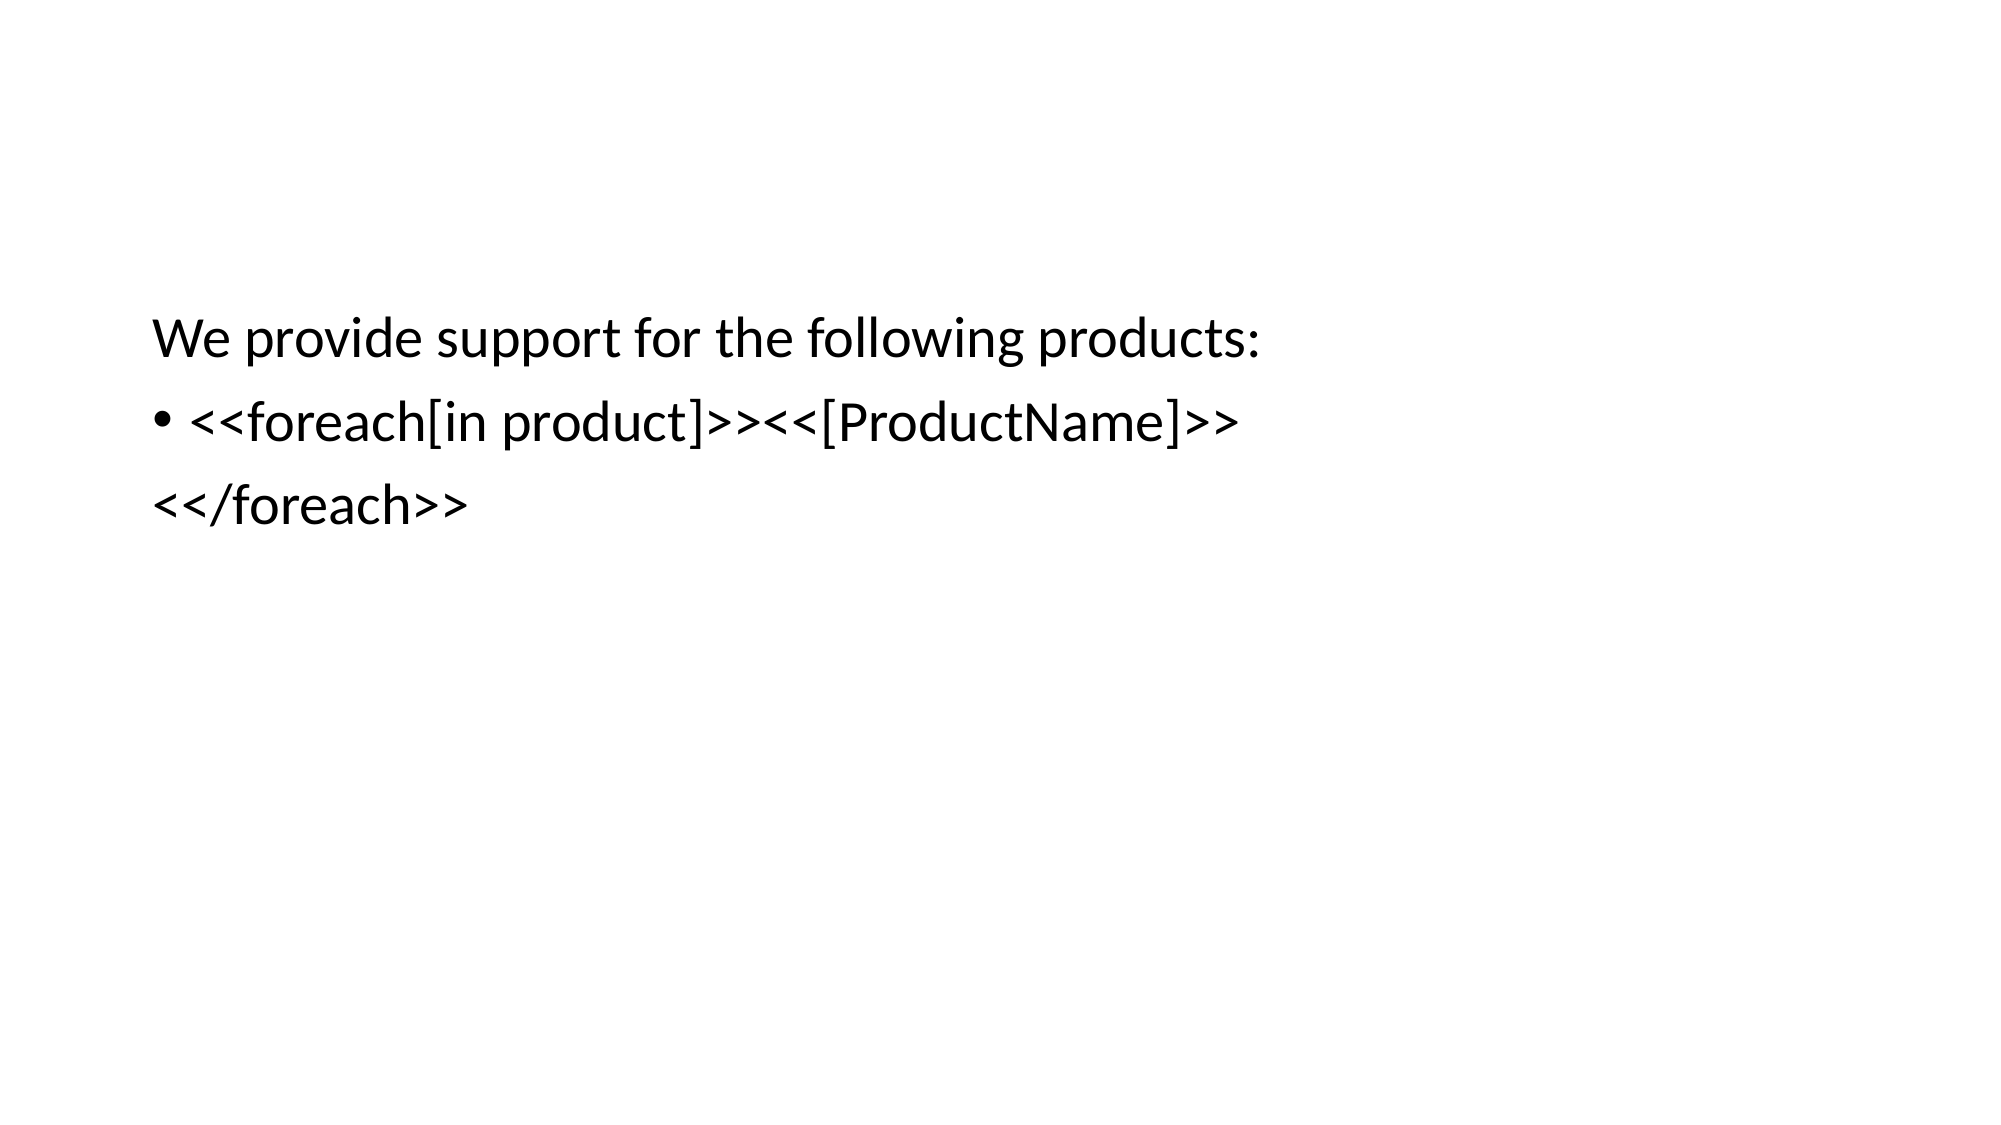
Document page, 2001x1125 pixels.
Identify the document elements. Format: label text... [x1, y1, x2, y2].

list We provide support for the following products: <<foreach[in product]>><<[ProductName]>> <</foreach>> [137, 299, 1863, 1014]
